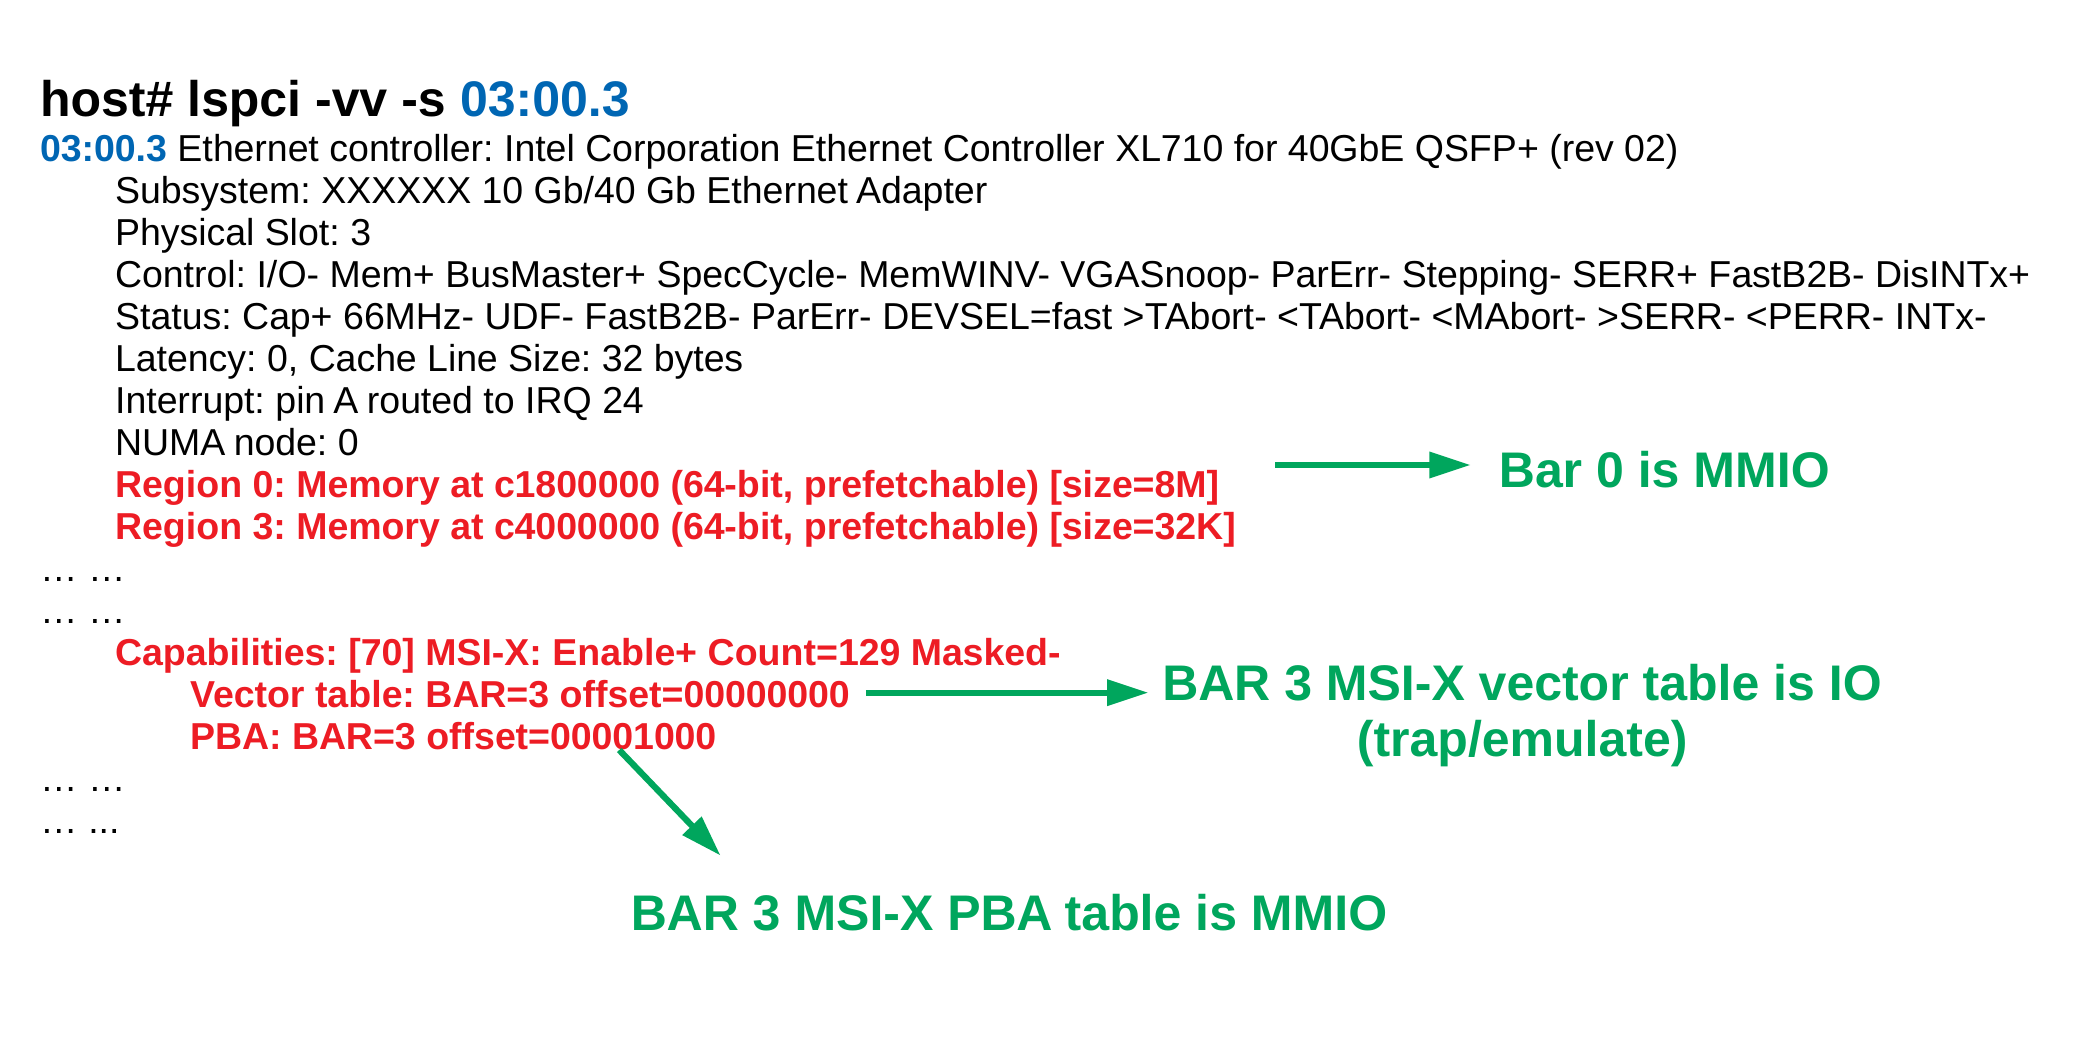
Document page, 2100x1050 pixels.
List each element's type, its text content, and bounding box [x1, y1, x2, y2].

text_box BAR 3 MSI-X PBA table is MMIO [616, 878, 1404, 949]
text_box BAR 3 MSI-X vector table is IO (trap/emulate) [1147, 647, 1898, 774]
text_box host# lspci -vv -s 03:00.3 03:00.3 Ethernet controller: Intel Corporation Ethernet Controller XL710 for 40GbE QSFP+ (rev 02) Subsystem: XXXXXX 10 Gb/40 Gb Ethernet Adapter Physical Slot: 3 Control: I/O- Mem+ BusMaster+ SpecCycle- MemWINV- VGASnoop- ParErr- Stepping- SERR+ FastB2B- DisINTx+ Status: Cap+ 66MHz- UDF- FastB2B- ParErr- DEVSEL=fast >TAbort- <TAbort- <MAbort- >SERR- <PERR- INTx- Latency: 0, Cache Line Size: 32 bytes Interrupt: pin A routed to IRQ 24 NUMA node: 0 Region 0: Memory at c1800000 (64-bit, prefetchable) [size=8M] Region 3: Memory at c4000000 (64-bit, prefetchable) [size=32K] … … … … Capabilities: [70] MSI-X: Enable+ Count=129 Masked- Vector table: BAR=3 offset=00000000 PBA: BAR=3 offset=00001000 … … … ... [25, 64, 2047, 849]
text_box Bar 0 is MMIO [1484, 435, 1846, 506]
